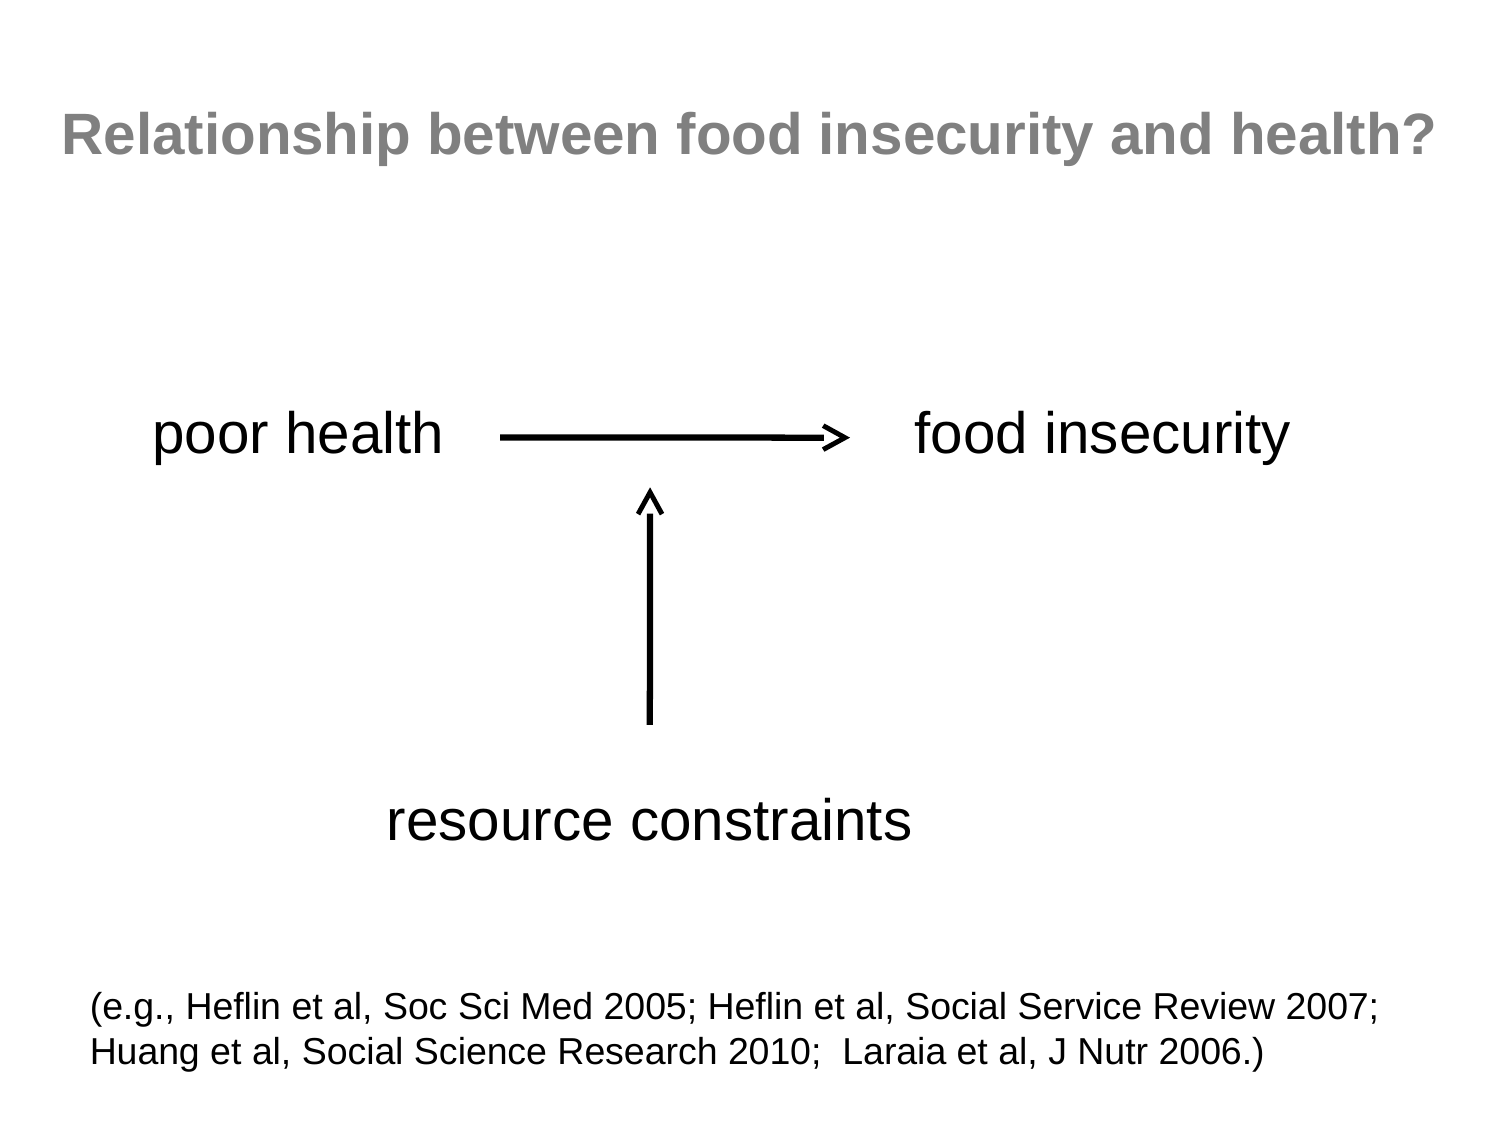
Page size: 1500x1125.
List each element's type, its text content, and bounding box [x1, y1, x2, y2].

text_box resource constraints [312, 774, 988, 860]
text_box poor health [137, 387, 688, 473]
text_box Relationship between food insecurity and health? [37, 37, 1463, 225]
text_box food insecurity [900, 387, 1375, 473]
text_box (e.g., Heflin et al, Soc Sci Med 2005; Heflin et al, Social Service Review 2007; Huang et al, Social Science Research 2010; Laraia et al, J Nutr 2006.) [74, 974, 1425, 1080]
